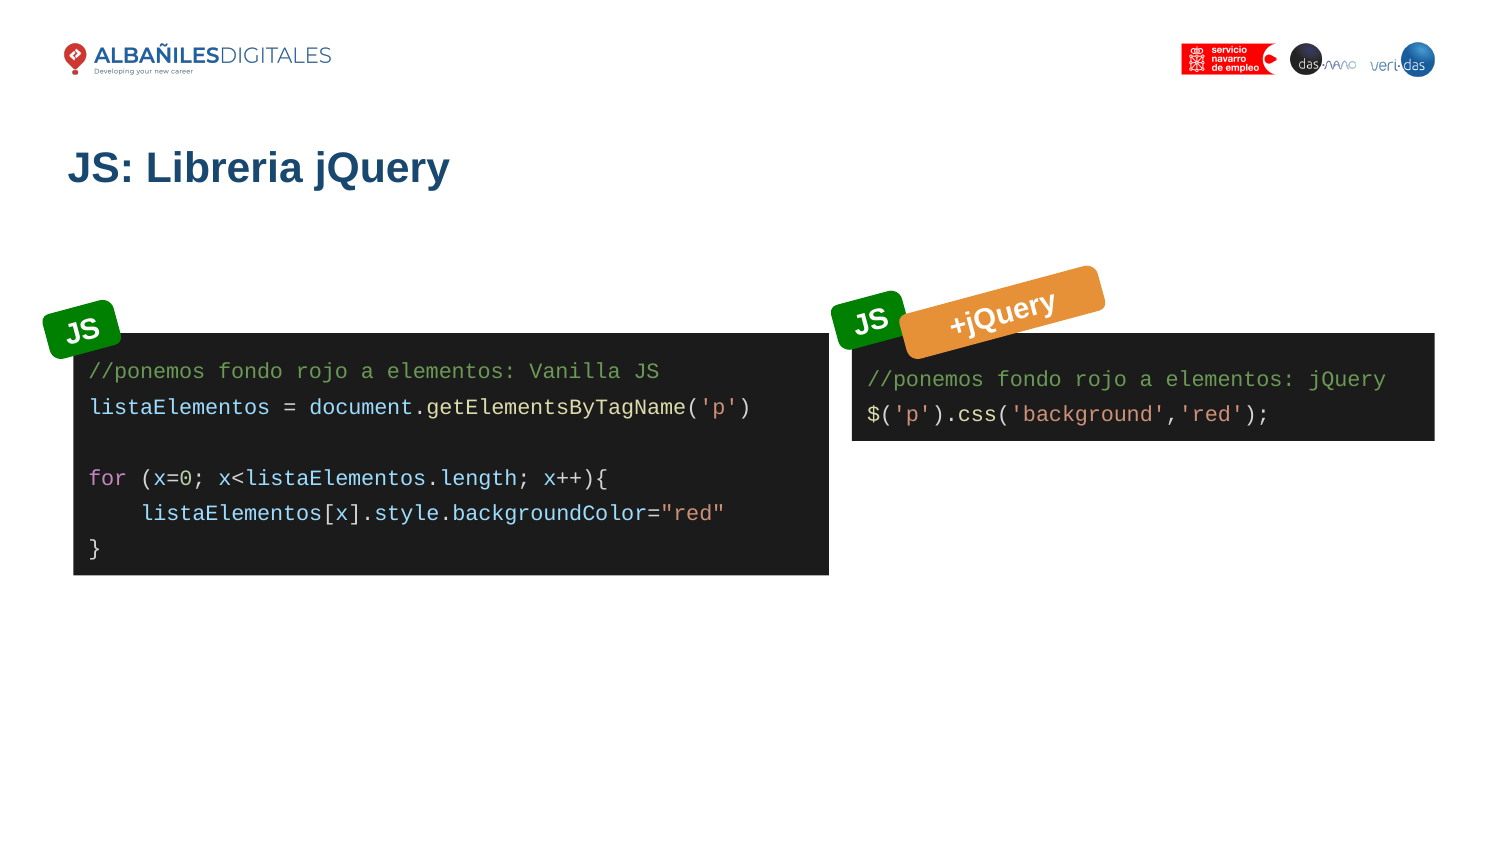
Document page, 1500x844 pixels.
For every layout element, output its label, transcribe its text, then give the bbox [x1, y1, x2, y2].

picture [64, 43, 332, 75]
text_box JS [42, 299, 121, 359]
text_box +jQuery [899, 265, 1106, 359]
text_box JS [831, 290, 906, 350]
text_box //ponemos fondo rojo a elementos: Vanilla JS listaElementos = document.getElementsByTagName('p') for (x=0; x<listaElementos.length; x++){ listaElementos[x].style.backgroundColor="red" } [73, 333, 829, 576]
picture [1181, 43, 1277, 75]
text_box //ponemos fondo rojo a elementos: jQuery $('p').css('background','red'); [851, 333, 1435, 441]
picture [1370, 42, 1435, 77]
text_box JS: Libreria jQuery [67, 129, 1169, 191]
picture [1290, 43, 1356, 75]
